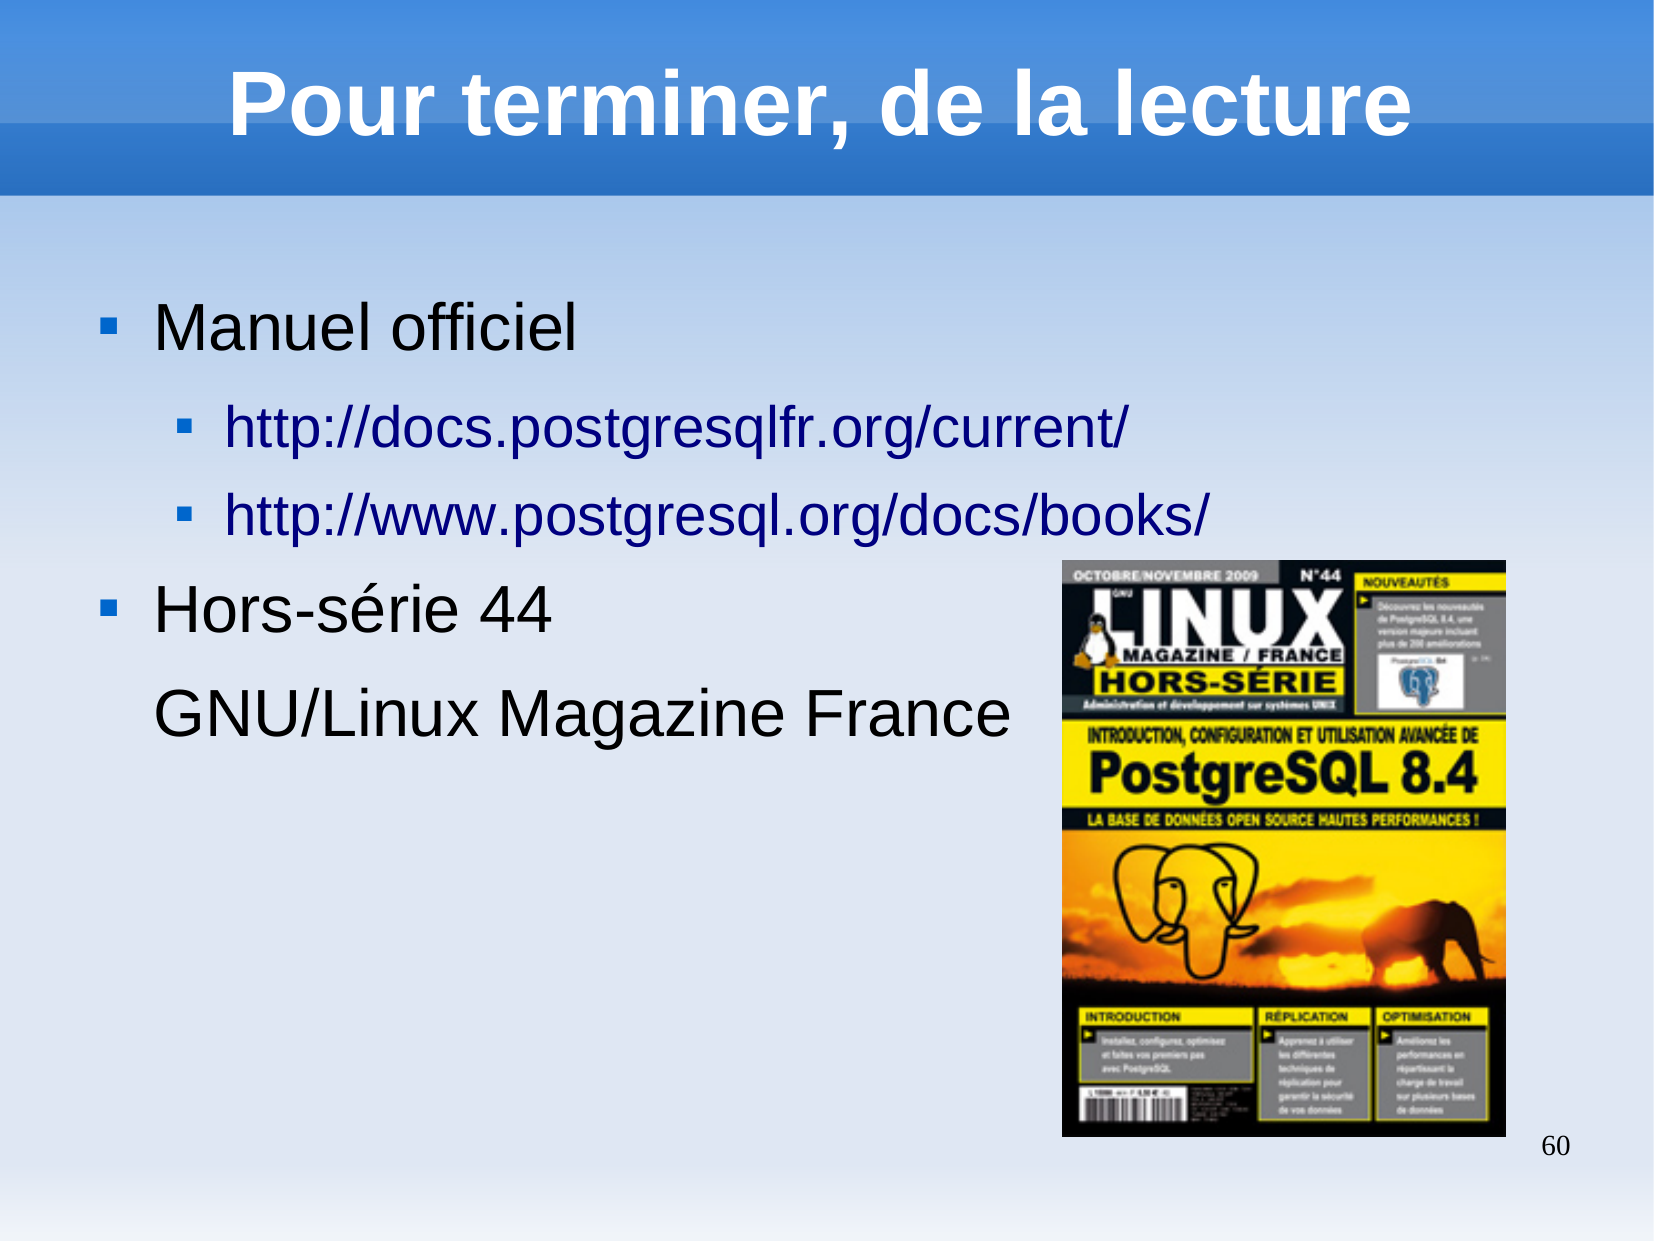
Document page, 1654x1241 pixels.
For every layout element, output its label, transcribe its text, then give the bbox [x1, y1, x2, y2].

list Manuel officiel http://docs.postgresqlfr.org/current/ http://www.postgresql.org/docs/books/ Hors-série 44 GNU/Linux Magazine France [82, 290, 1571, 1094]
picture [0, 0, 1654, 1241]
title Pour terminer, de la lecture [76, 0, 1565, 208]
